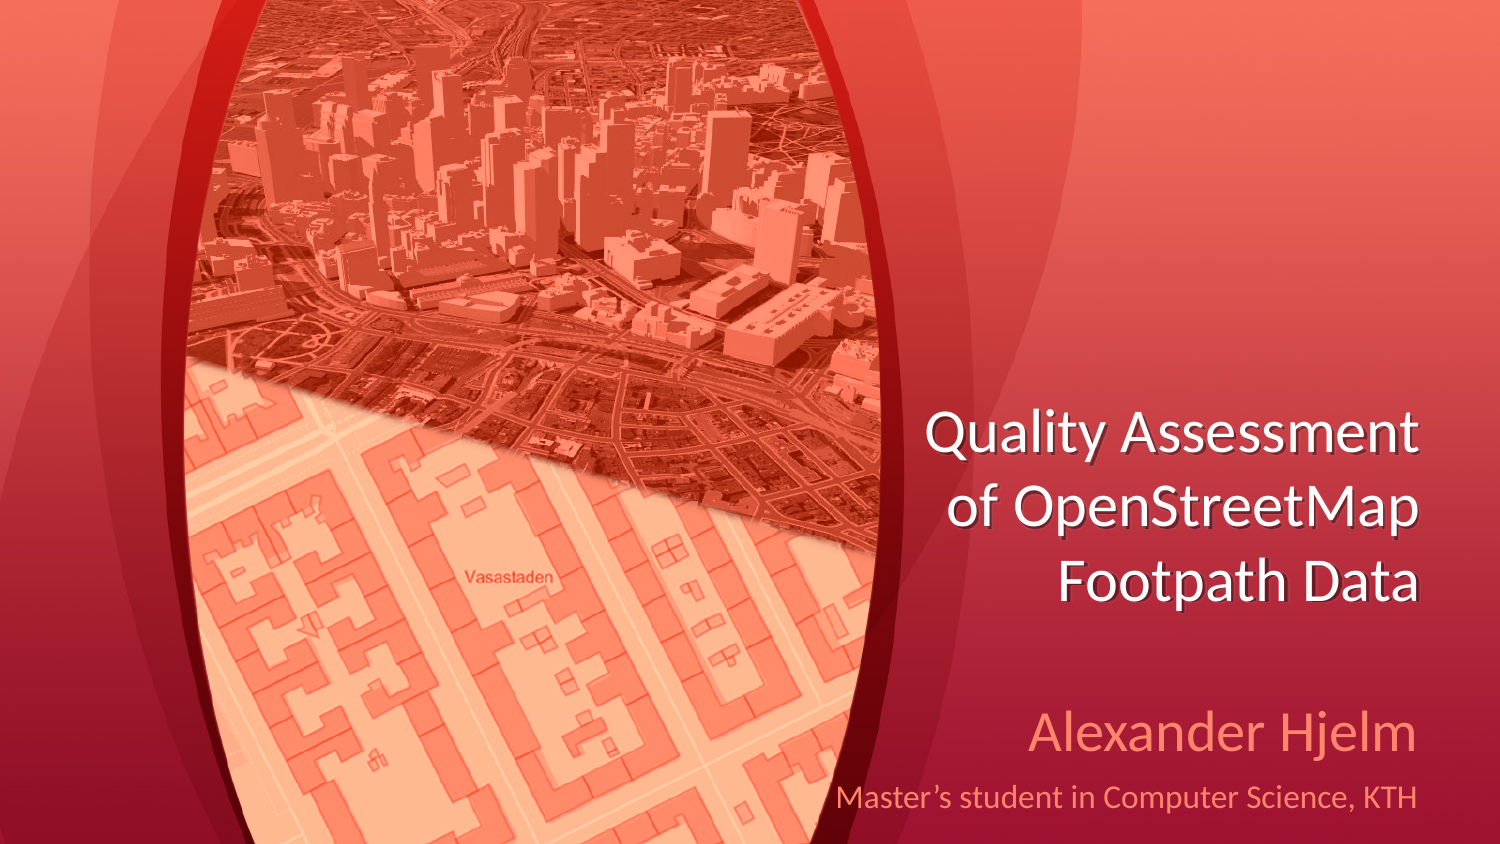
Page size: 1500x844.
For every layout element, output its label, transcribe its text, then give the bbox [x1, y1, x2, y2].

subtitle Alexander Hjelm Master’s student in Computer Science, KTH [90, 685, 1434, 811]
title Quality Assessment of OpenStreetMap Footpath Data [90, 371, 1436, 633]
picture [0, 0, 1500, 844]
